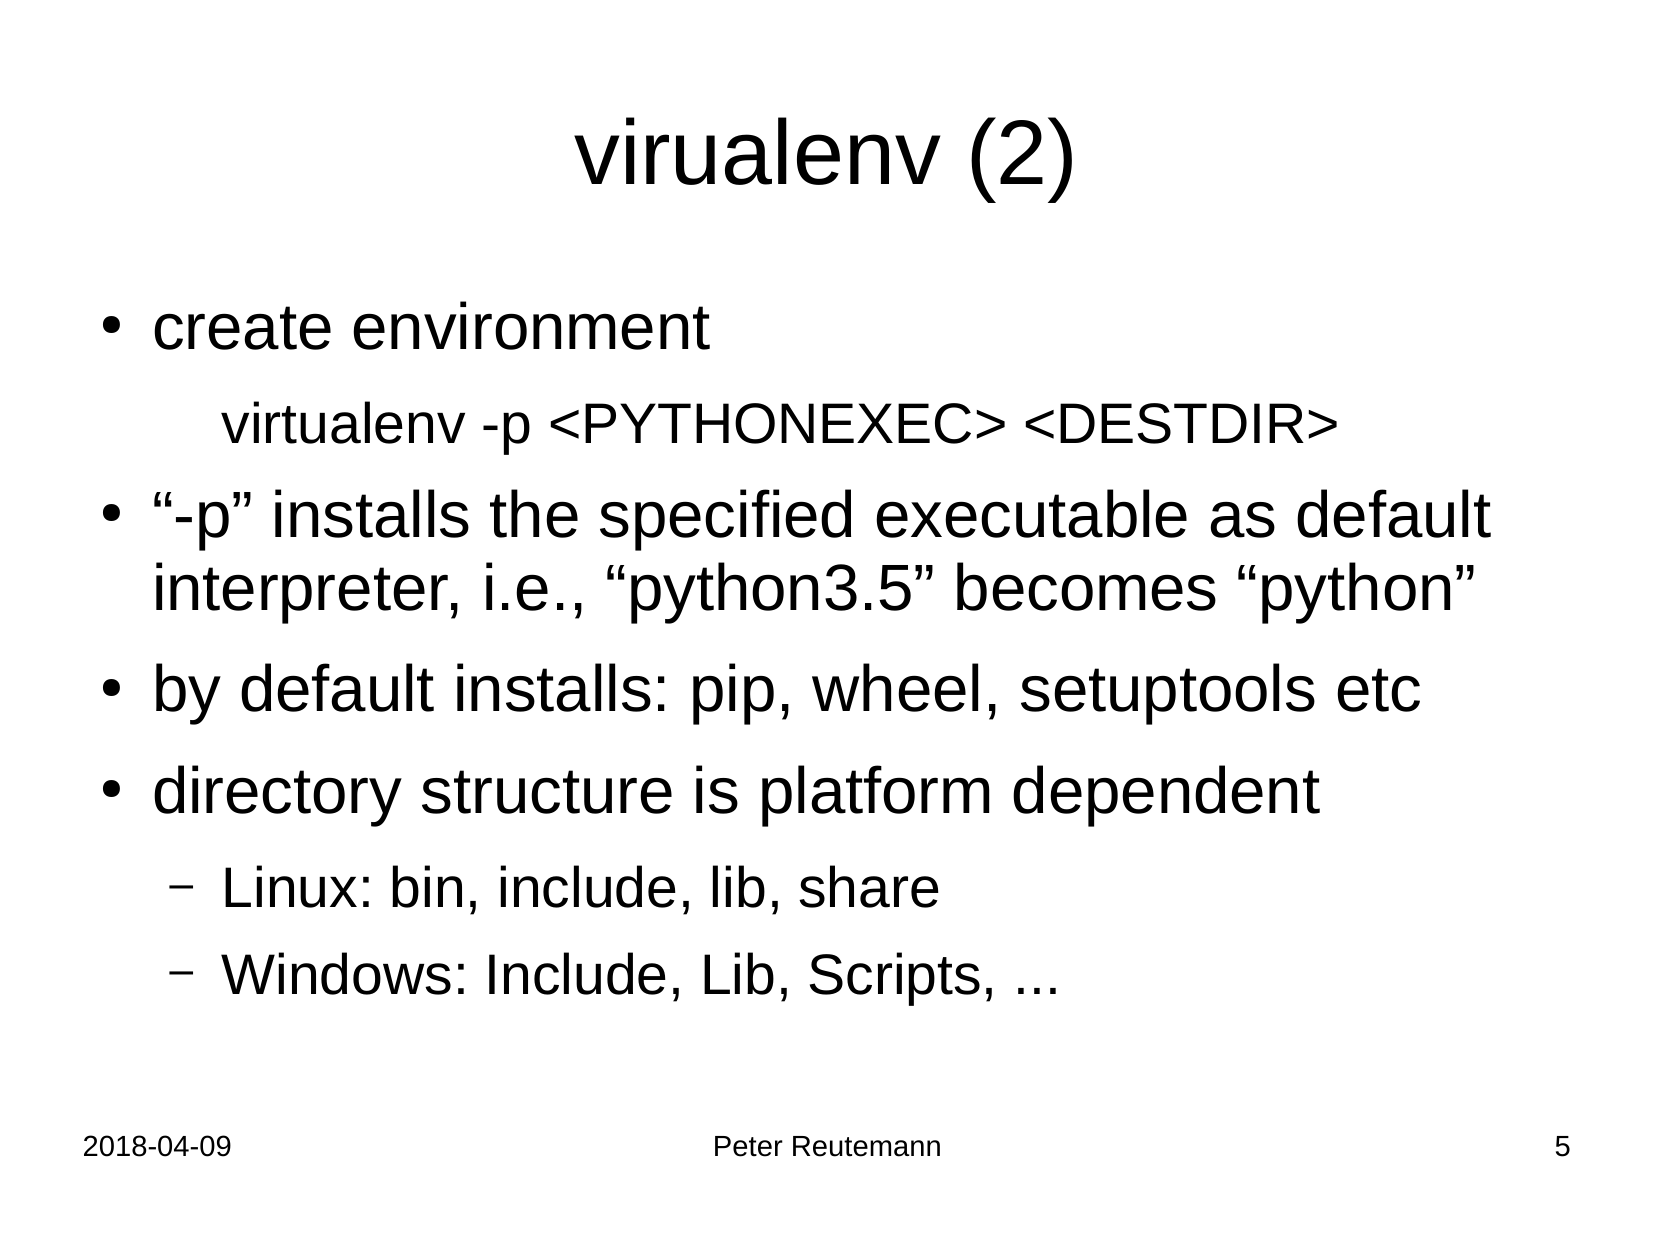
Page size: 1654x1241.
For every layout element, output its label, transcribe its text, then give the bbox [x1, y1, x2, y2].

title virualenv (2) [82, 49, 1571, 257]
list create environment virtualenv -p <PYTHONEXEC> <DESTDIR> “-p” installs the specified executable as default interpreter, i.e., “python3.5” becomes “python” by default installs: pip, wheel, setuptools etc directory structure is platform dependent Linux: bin, include, lib, share Windows: Include, Lib, Scripts, ... [82, 290, 1538, 1010]
